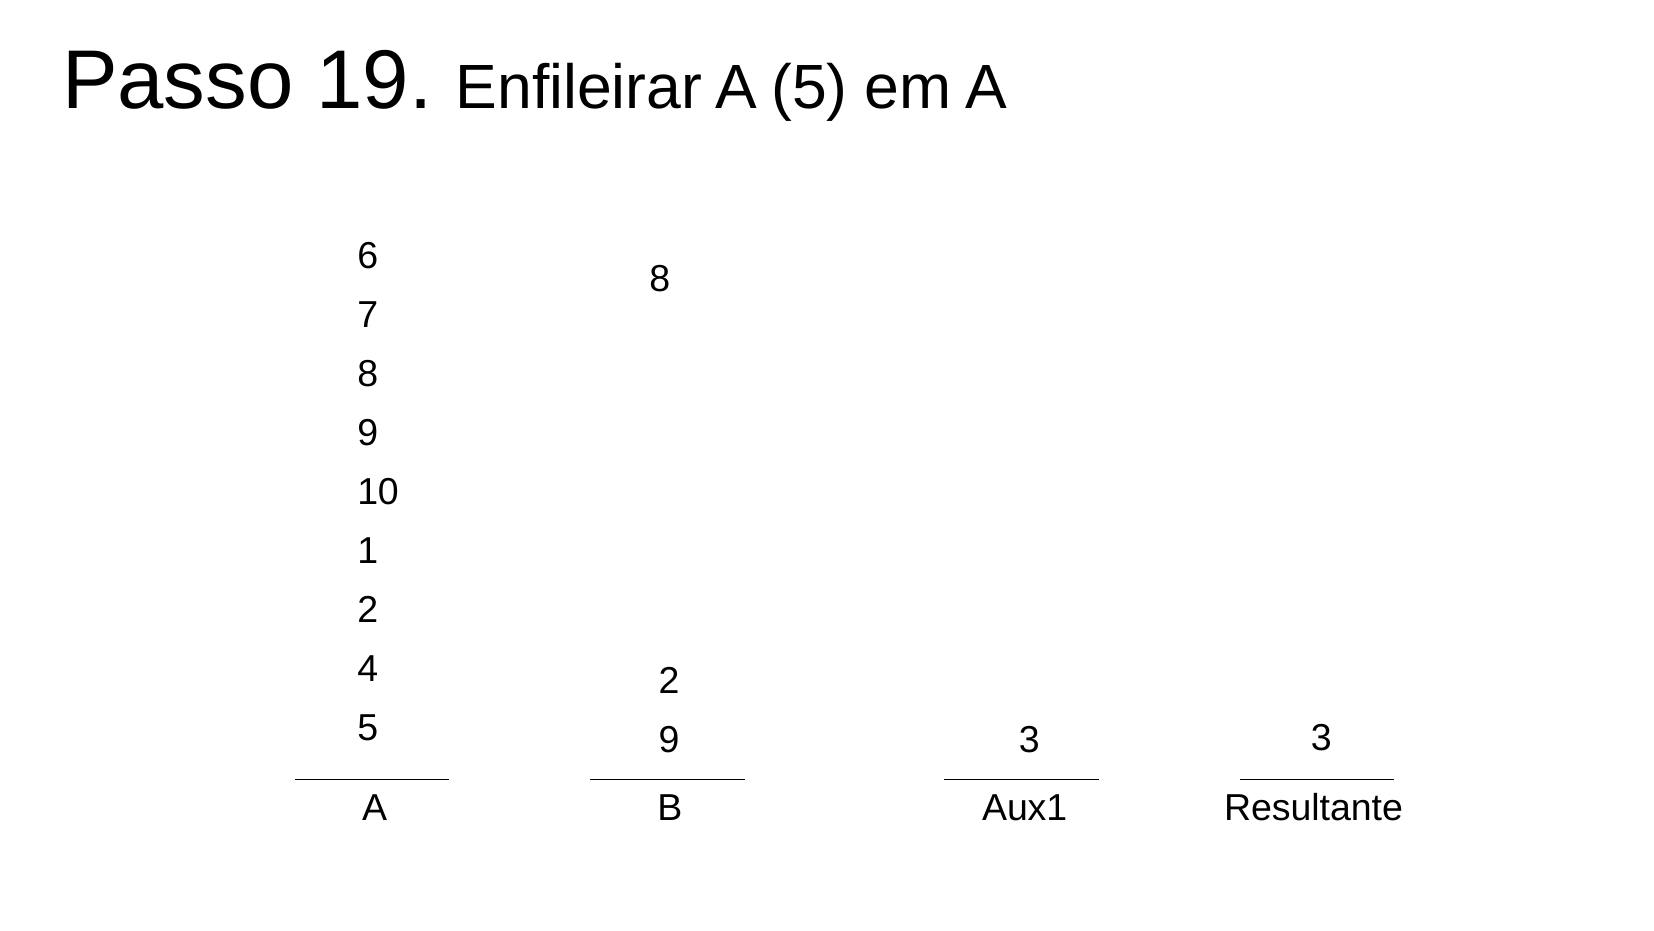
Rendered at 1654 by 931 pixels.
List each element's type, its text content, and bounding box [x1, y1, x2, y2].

text_box 3 [1296, 708, 1347, 766]
text_box A [347, 779, 508, 837]
text_box 10 [342, 462, 426, 520]
text_box Aux1 [967, 780, 1083, 837]
text_box 4 [342, 640, 426, 697]
text_box 8 [634, 250, 686, 308]
text_box 2 [342, 580, 426, 638]
text_box 7 [342, 285, 393, 343]
text_box Resultante [1209, 779, 1418, 837]
text_box 1 [342, 521, 426, 579]
text_box Passo 19. Enfileirar A (5) em A [47, 25, 1607, 274]
text_box 5 [342, 699, 426, 756]
text_box 9 [643, 710, 695, 768]
text_box 6 [342, 226, 393, 284]
text_box B [642, 780, 698, 837]
text_box 8 [342, 344, 393, 402]
text_box 9 [342, 403, 393, 461]
text_box 3 [1003, 710, 1055, 768]
text_box 2 [643, 651, 695, 709]
